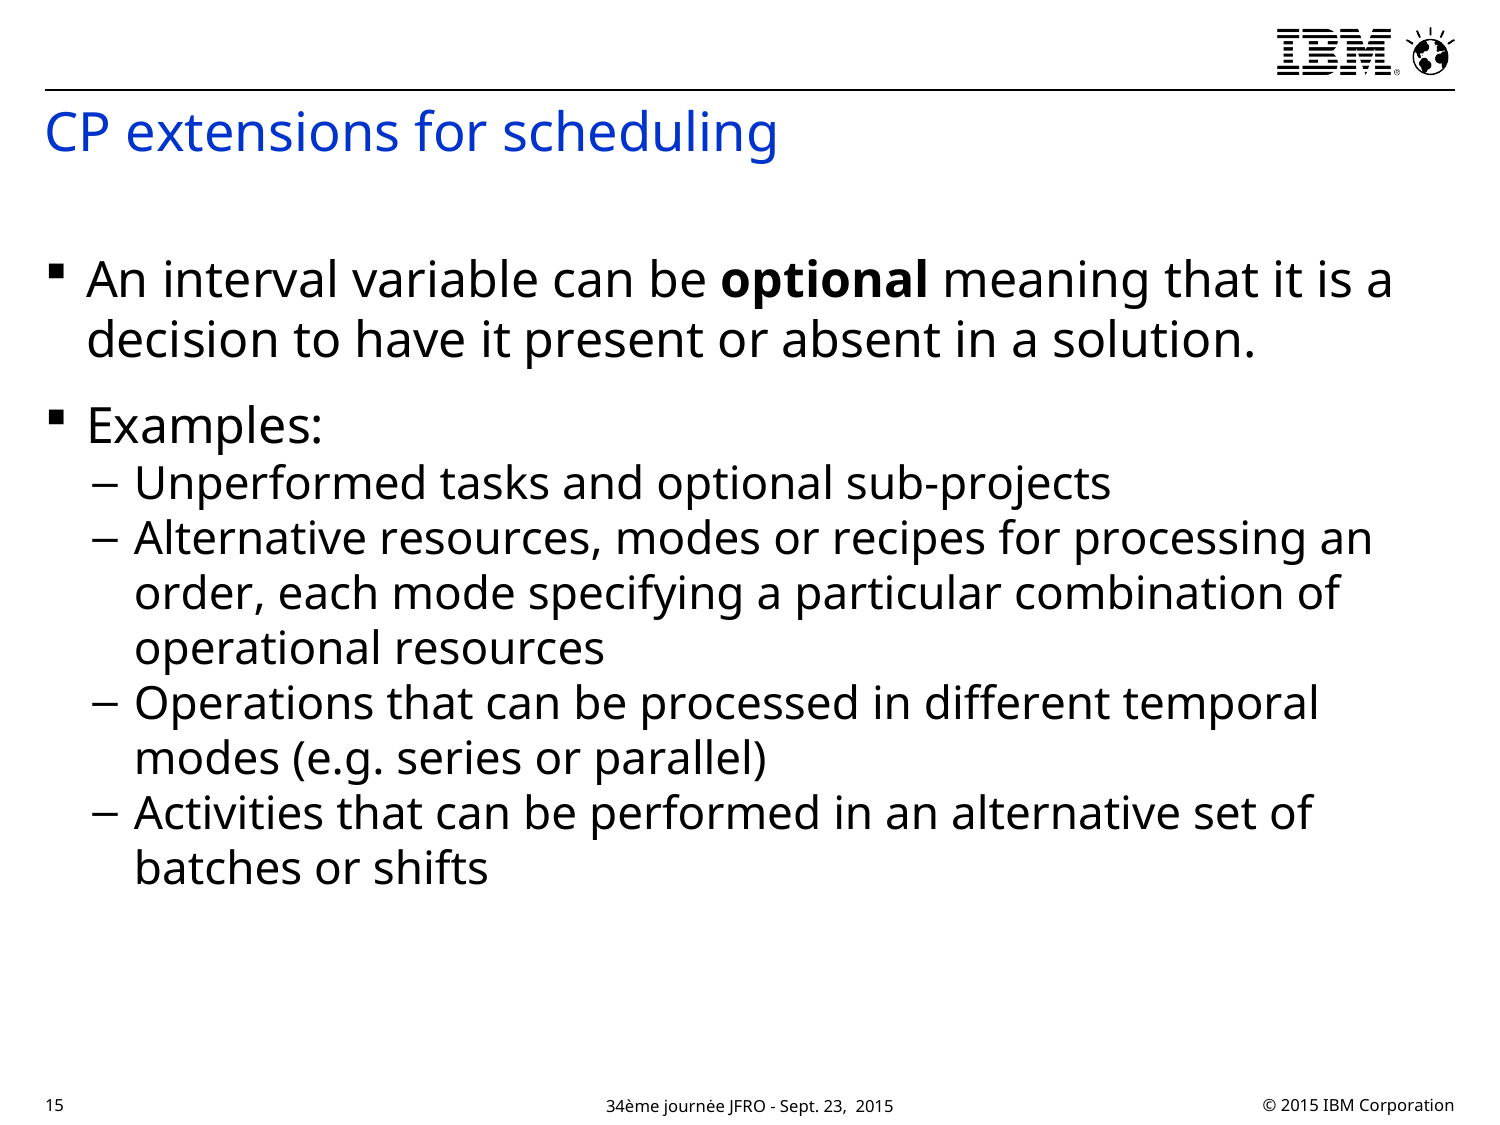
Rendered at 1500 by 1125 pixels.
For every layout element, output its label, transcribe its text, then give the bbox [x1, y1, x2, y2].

picture [1260, 10, 1468, 90]
list An interval variable can be optional meaning that it is a decision to have it present or absent in a solution. Examples: Unperformed tasks and optional sub-projects Alternative resources, modes or recipes for processing an order, each mode specifying a particular combination of operational resources Operations that can be processed in different temporal modes (e.g. series or parallel) Activities that can be performed in an alternative set of batches or shifts [29, 239, 1455, 1066]
title CP extensions for scheduling [29, 97, 1455, 203]
